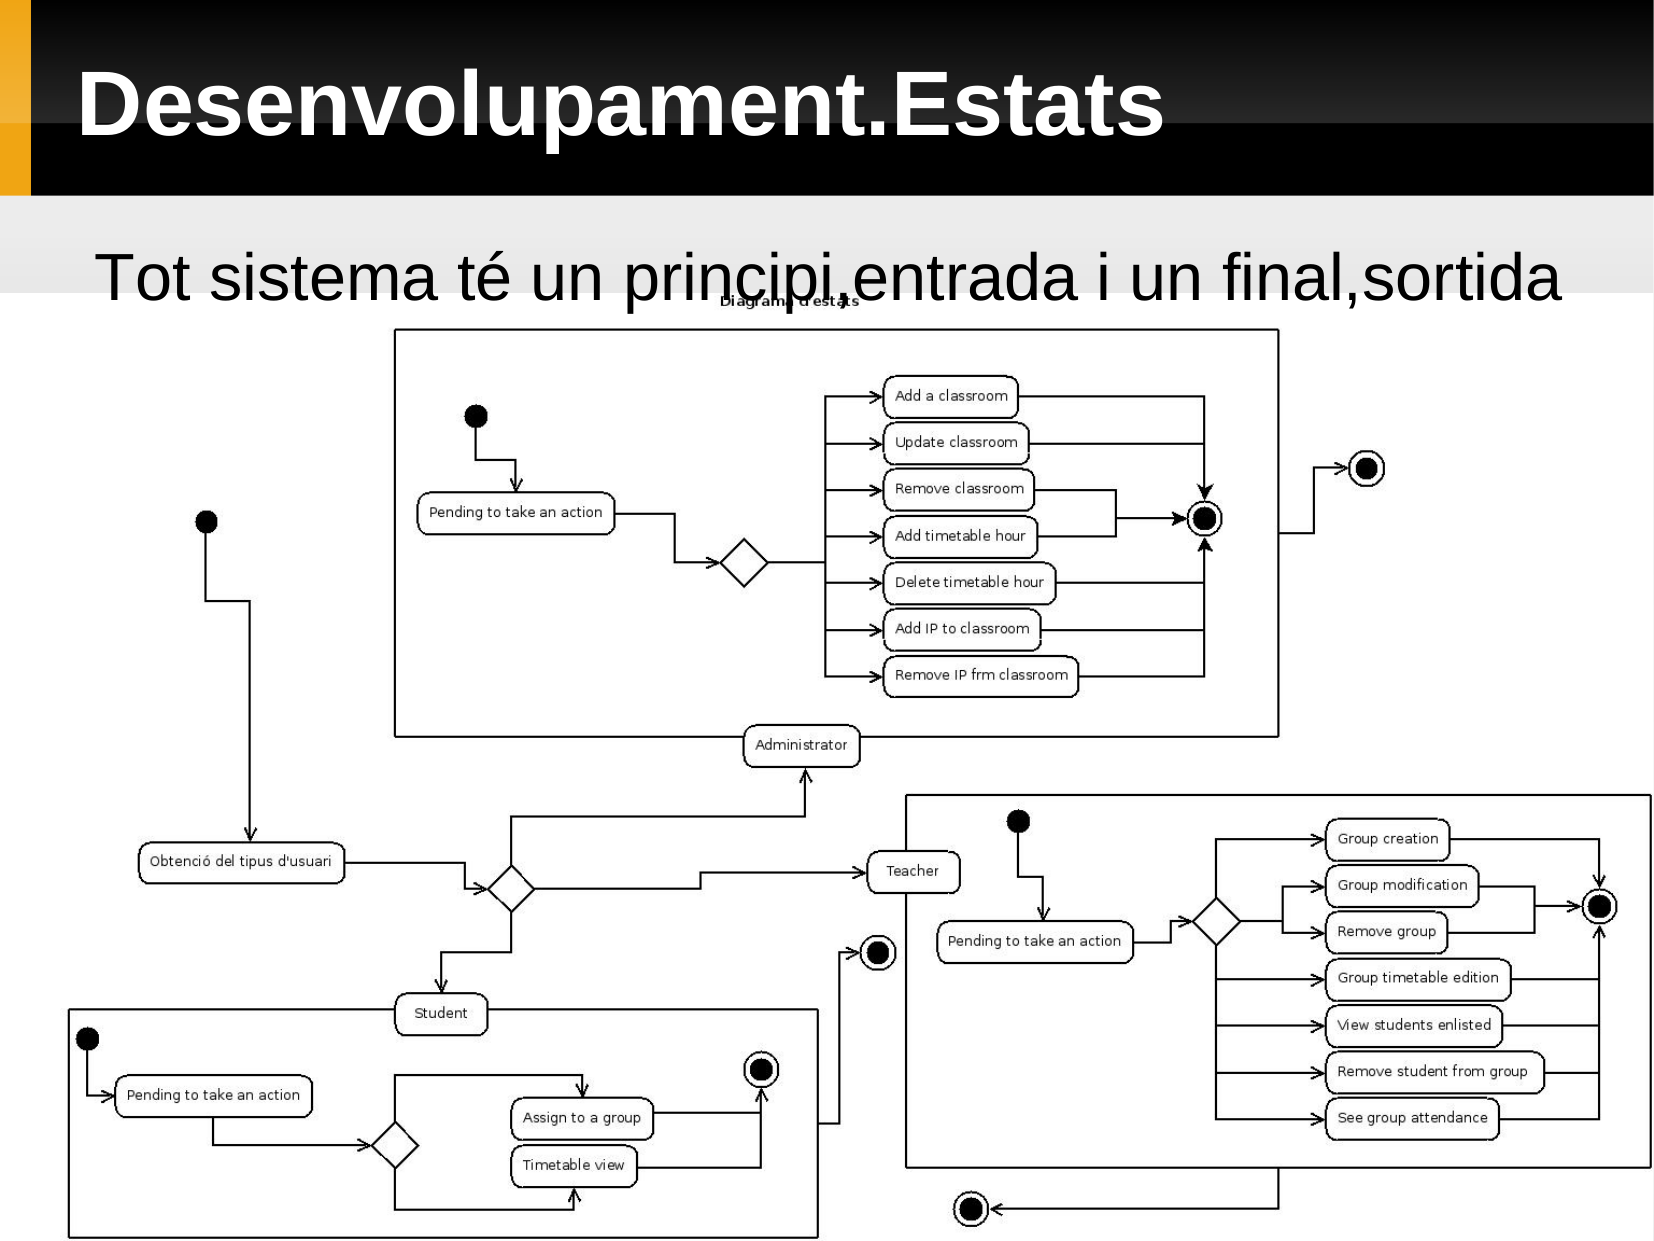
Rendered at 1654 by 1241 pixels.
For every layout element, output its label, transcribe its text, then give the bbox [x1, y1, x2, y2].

picture [0, 0, 1654, 1241]
title Desenvolupament.Estats [76, 0, 1565, 208]
list Tot sistema té un principi,entrada i un final,sortida [76, 240, 1625, 473]
